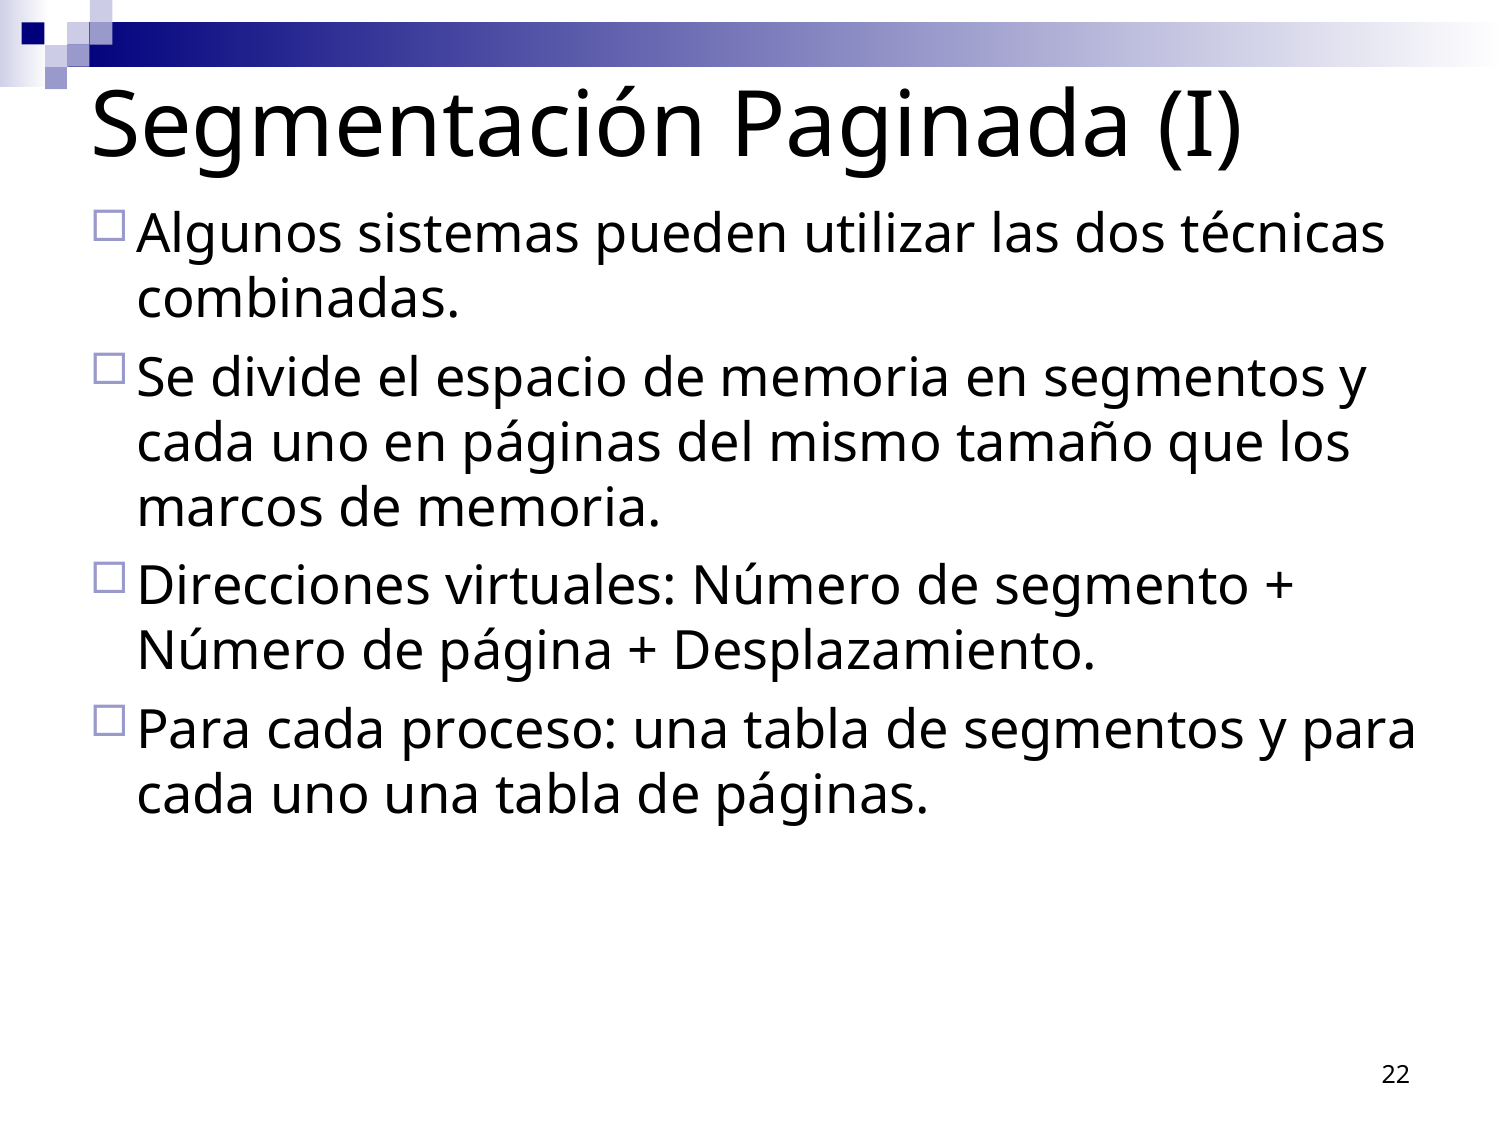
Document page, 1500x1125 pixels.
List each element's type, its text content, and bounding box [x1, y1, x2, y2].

text_box Segmentación Paginada (I) [75, 6, 1426, 191]
text_box <number> [1074, 1025, 1426, 1101]
text_box Algunos sistemas pueden utilizar las dos técnicas combinadas. Se divide el espacio de memoria en segmentos y cada uno en páginas del mismo tamaño que los marcos de memoria. Direcciones virtuales: Número de segmento + Número de página + Desplazamiento. Para cada proceso: una tabla de segmentos y para cada uno una tabla de páginas. [0, 191, 1500, 929]
